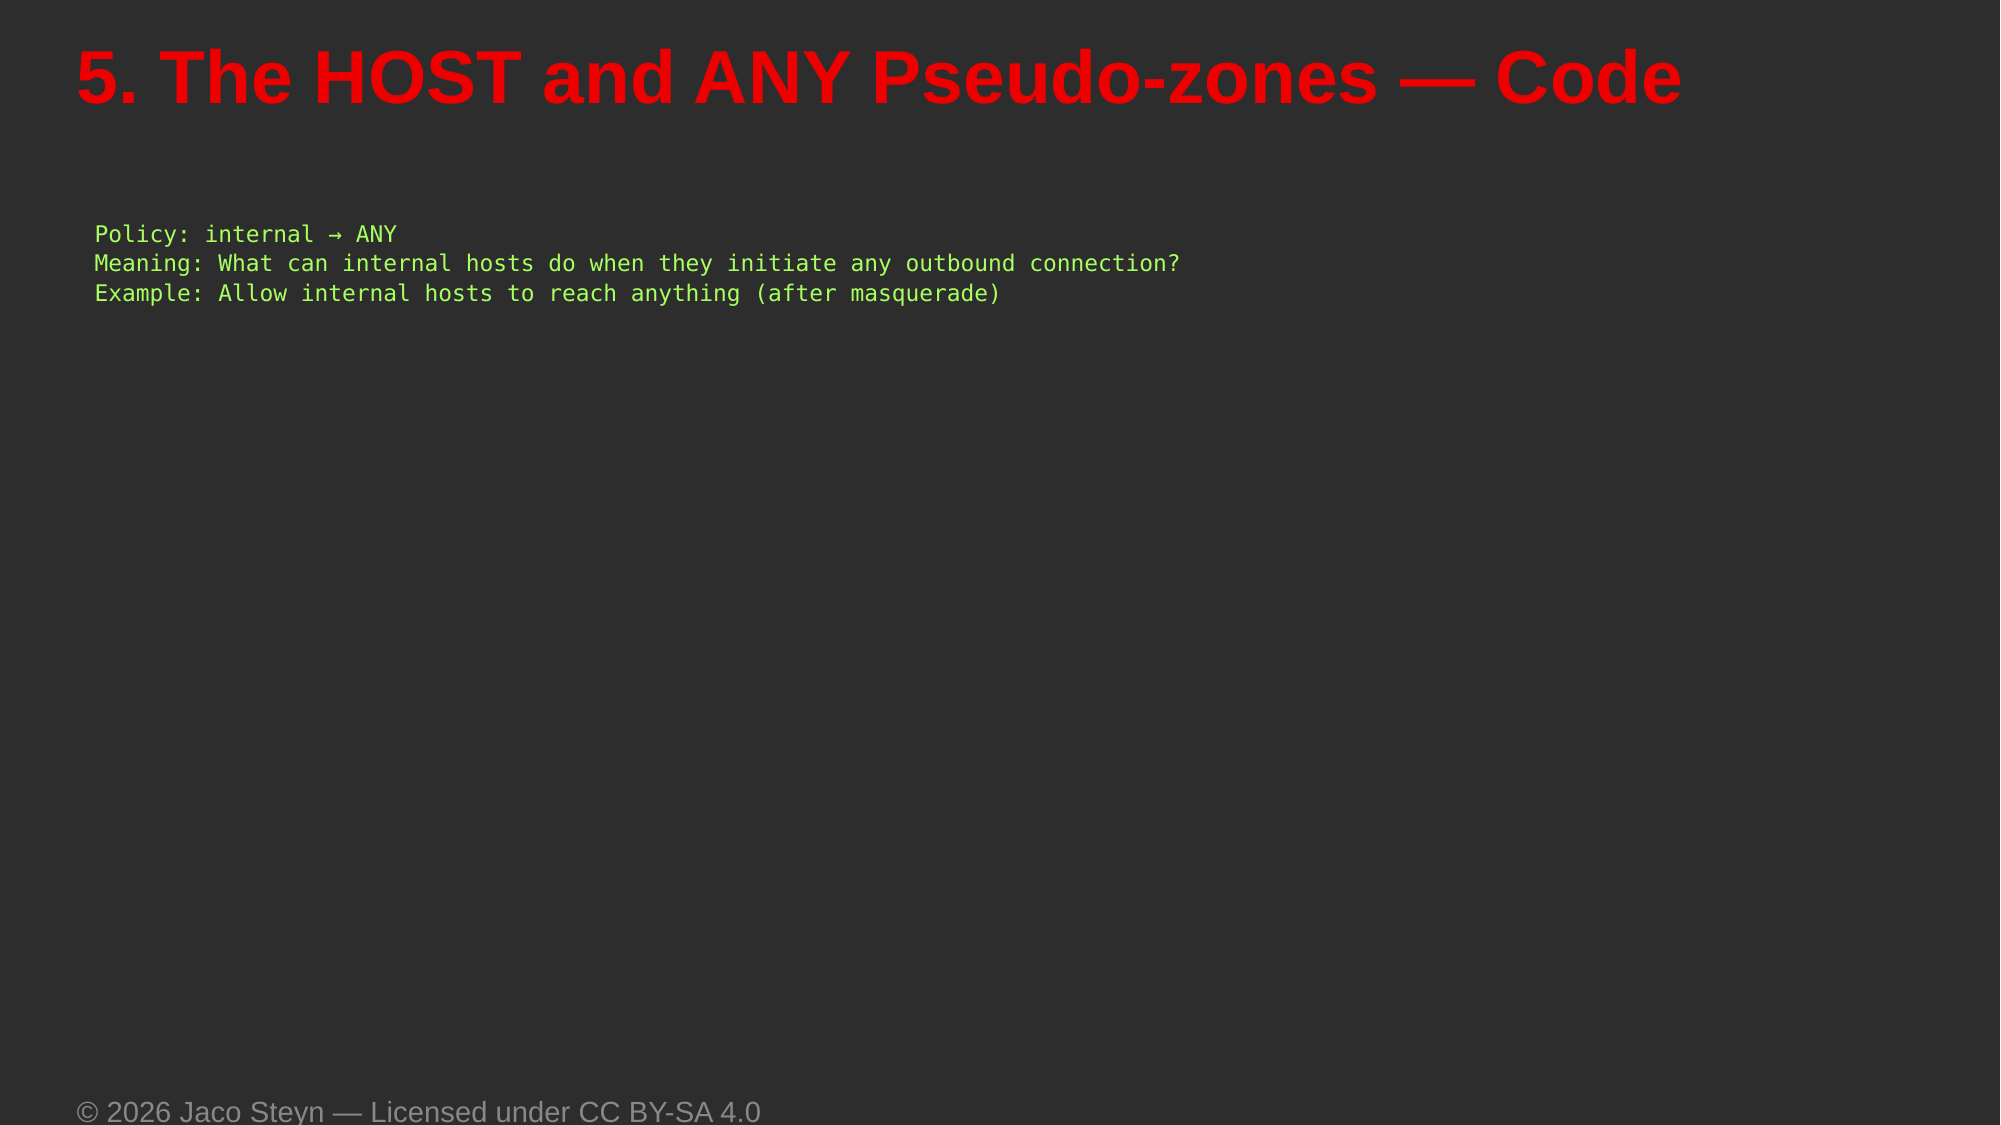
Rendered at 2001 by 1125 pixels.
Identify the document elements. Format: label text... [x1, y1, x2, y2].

text_box 5. The HOST and ANY Pseudo-zones — Code [59, 23, 1942, 178]
text_box © 2026 Jaco Steyn — Licensed under CC BY-SA 4.0 [59, 1083, 1942, 1120]
text_box Policy: internal → ANY Meaning: What can internal hosts do when they initiate any outbound connection? Example: Allow internal hosts to reach anything (after masquerade) [59, 194, 1942, 1052]
